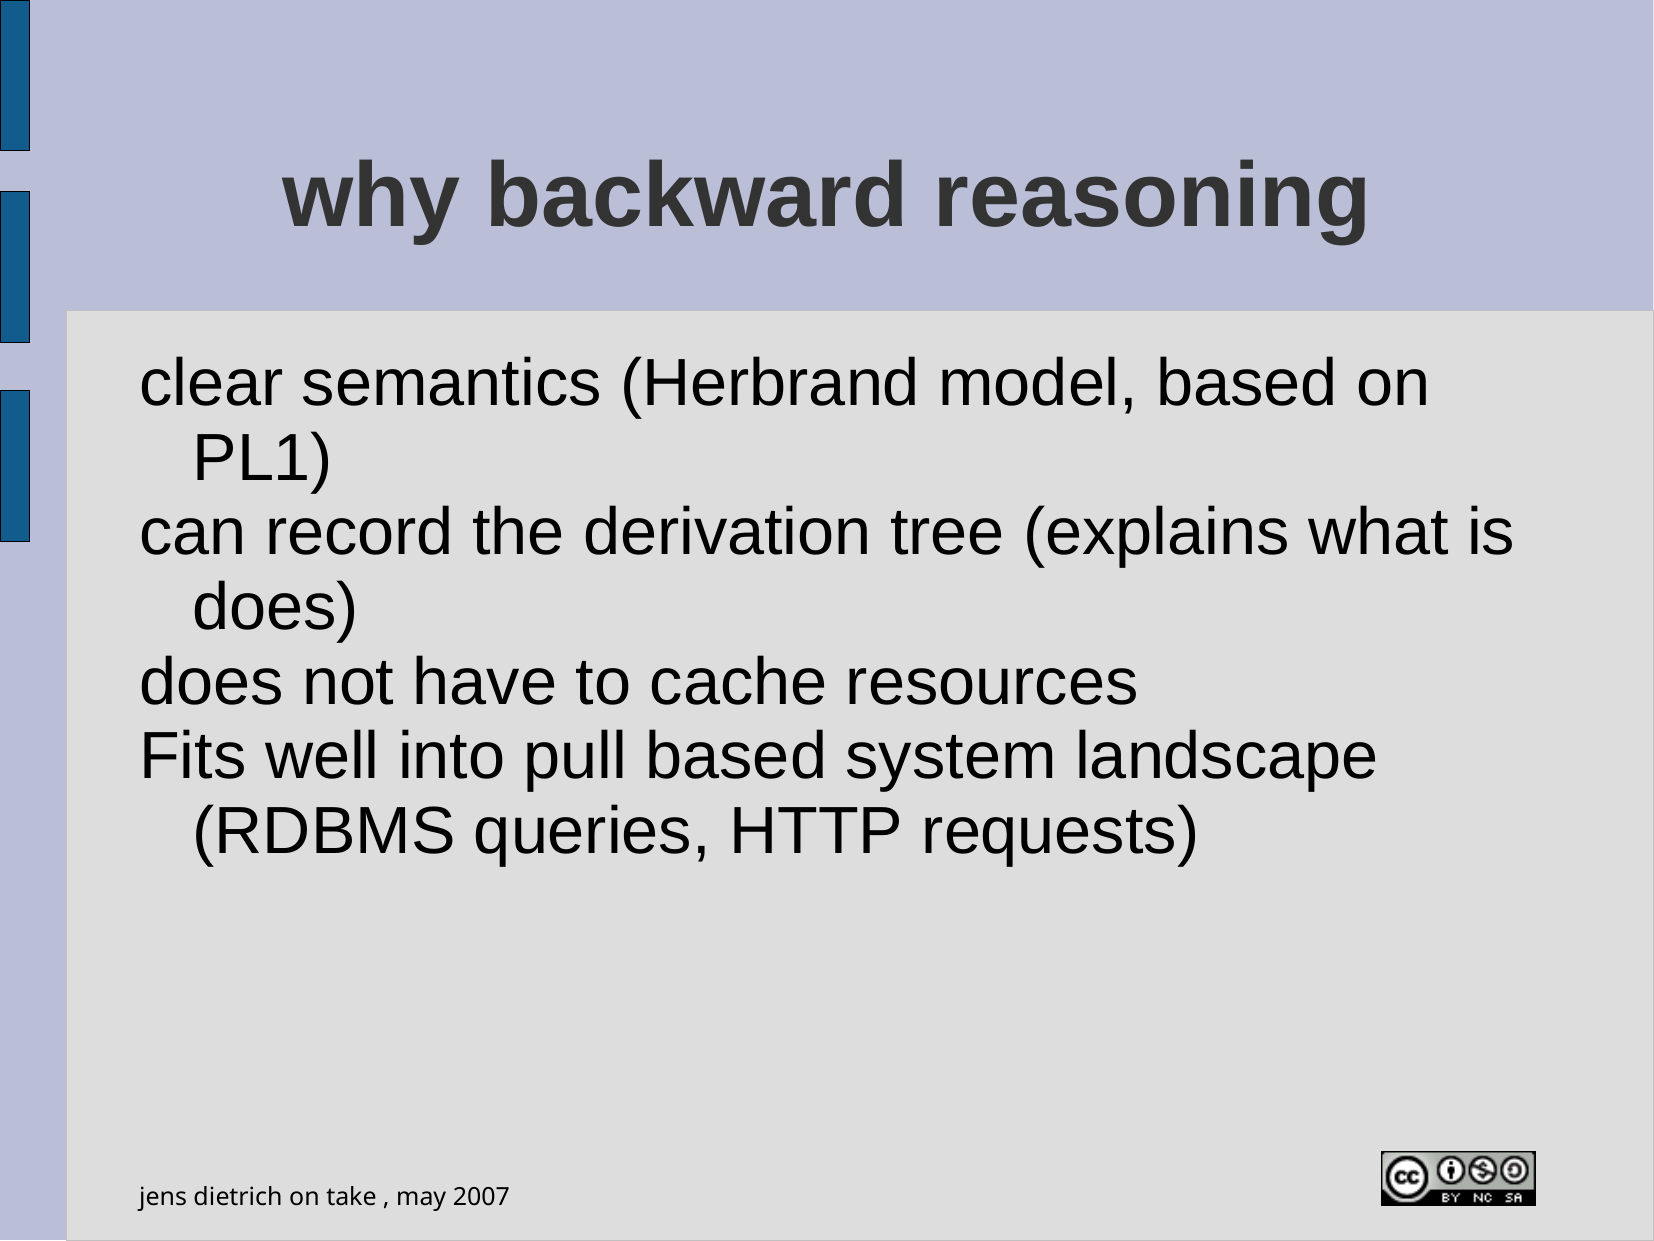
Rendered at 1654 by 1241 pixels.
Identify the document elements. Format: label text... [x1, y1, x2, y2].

list clear semantics (Herbrand model, based on PL1) can record the derivation tree (explains what is does) does not have to cache resources Fits well into pull based system landscape (RDBMS queries, HTTP requests) [121, 344, 1534, 1127]
picture [1381, 1151, 1536, 1206]
title why backward reasoning [121, 91, 1534, 299]
